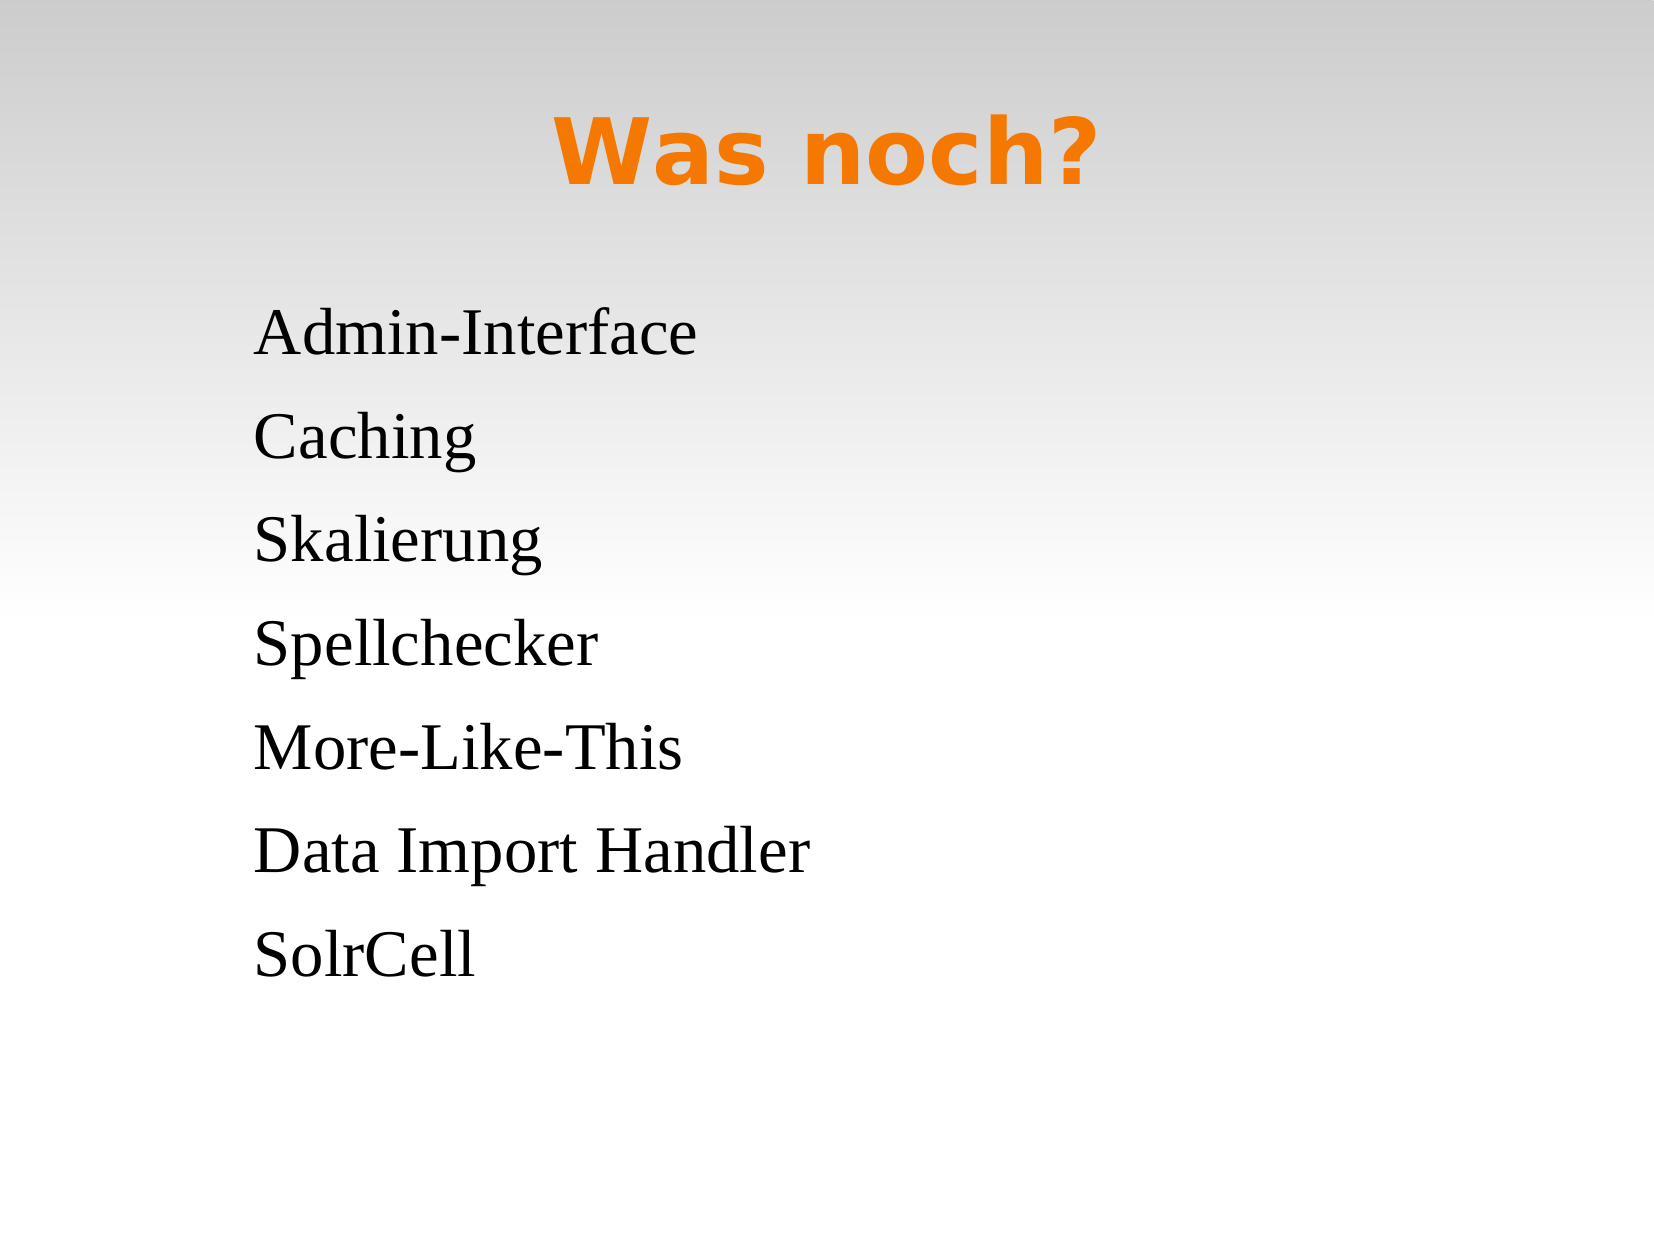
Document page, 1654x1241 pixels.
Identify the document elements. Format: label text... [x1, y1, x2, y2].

list Admin-Interface Caching Skalierung Spellchecker More-Like-This Data Import Handler SolrCell [236, 295, 1571, 1094]
title Was noch? [82, 49, 1571, 257]
